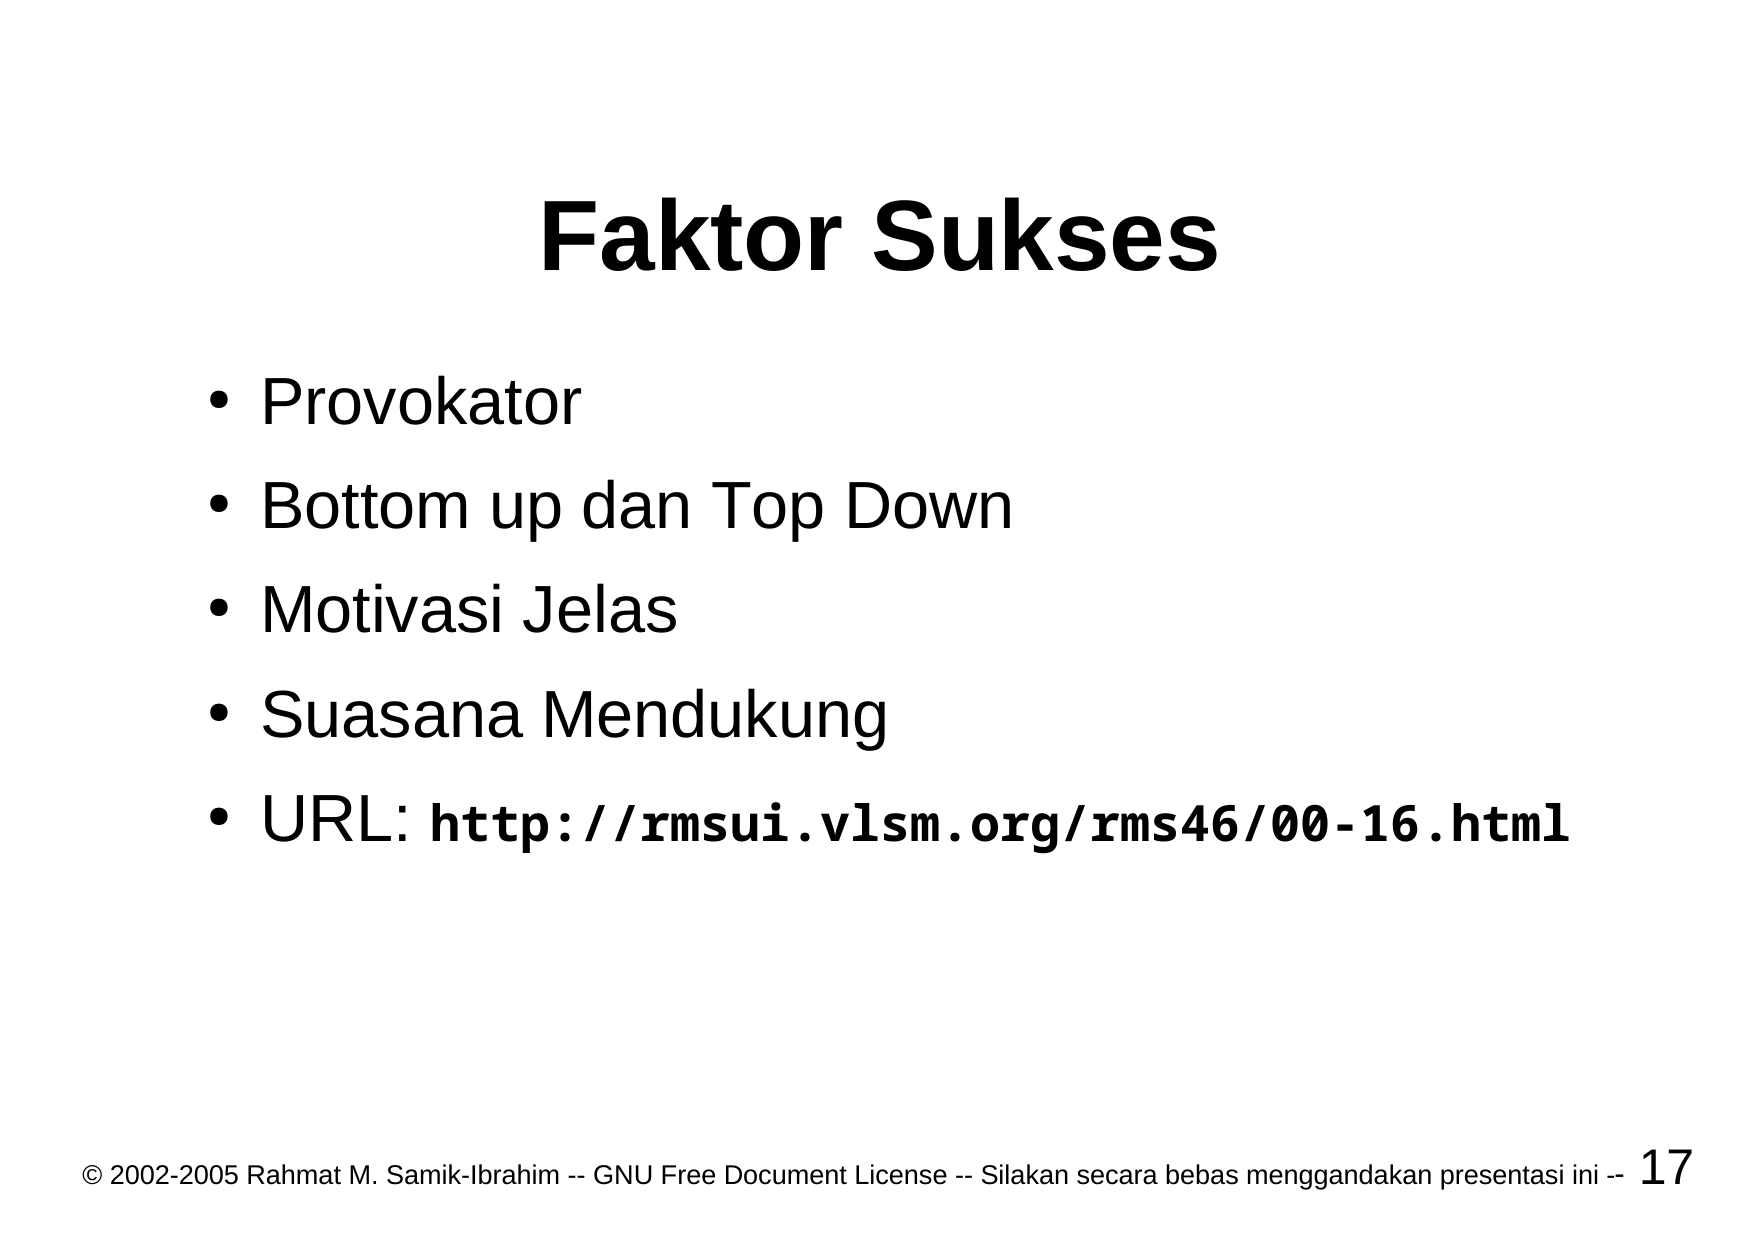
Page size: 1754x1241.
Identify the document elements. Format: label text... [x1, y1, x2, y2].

title Faktor Sukses [171, 139, 1589, 332]
list Provokator Bottom up dan Top Down Motivasi Jelas Suasana Mendukung URL: http://rmsui.vlsm.org/rms46/00-16.html [171, 363, 1589, 1090]
